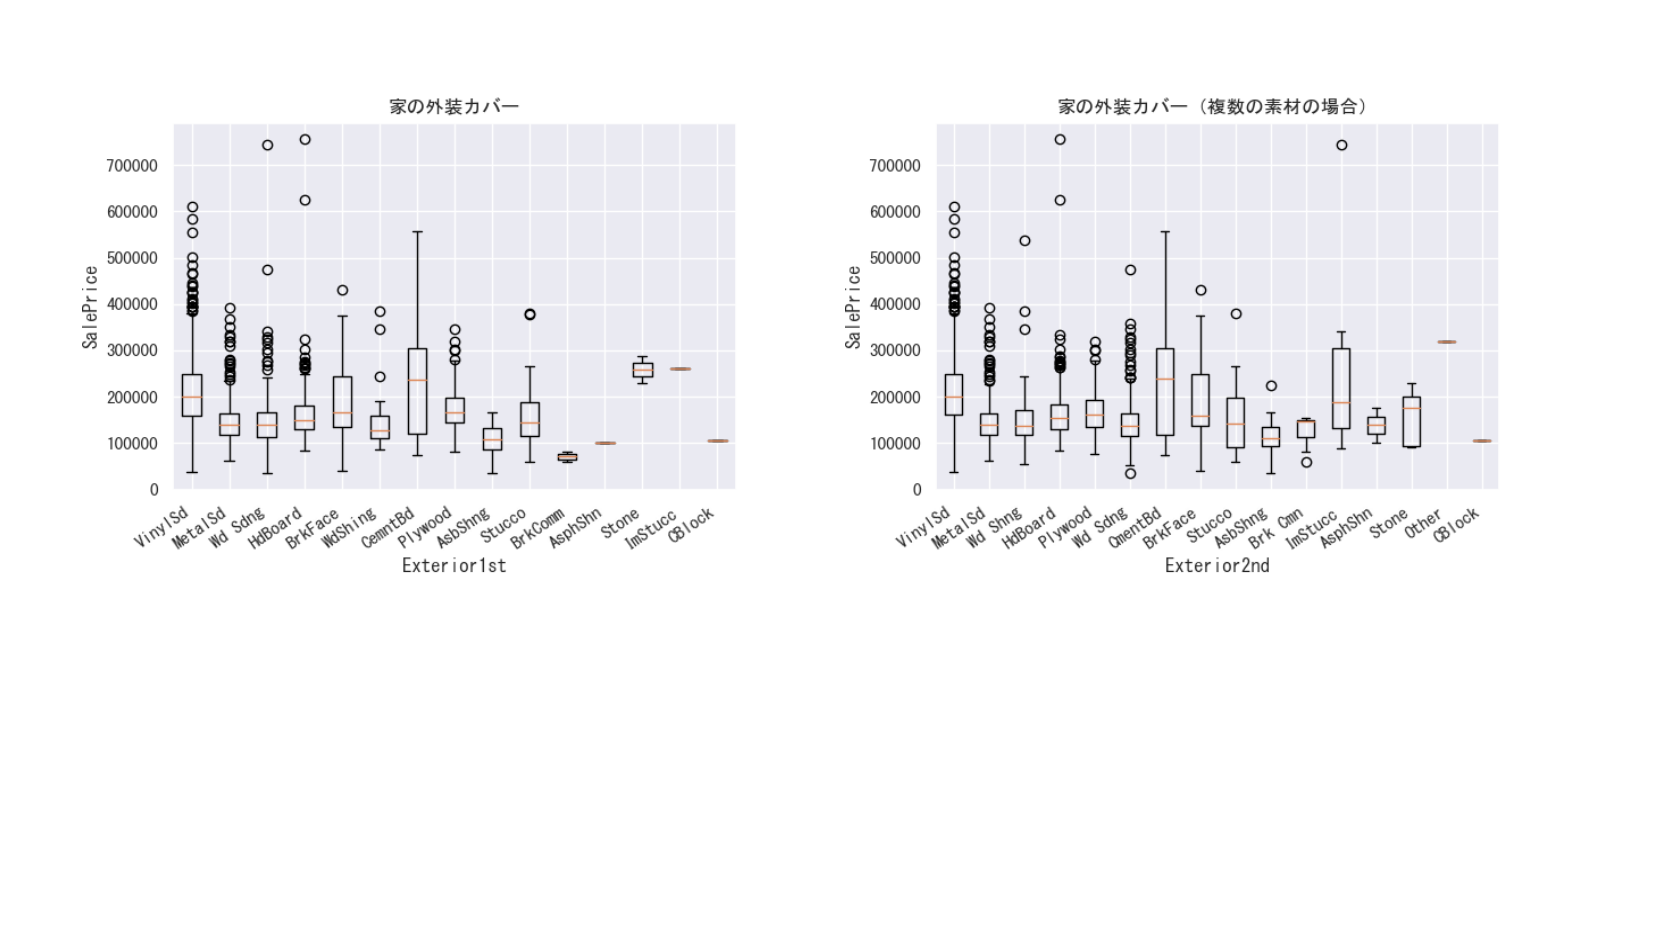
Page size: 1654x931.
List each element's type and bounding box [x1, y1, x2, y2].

picture [82, 58, 809, 598]
picture [845, 58, 1572, 598]
